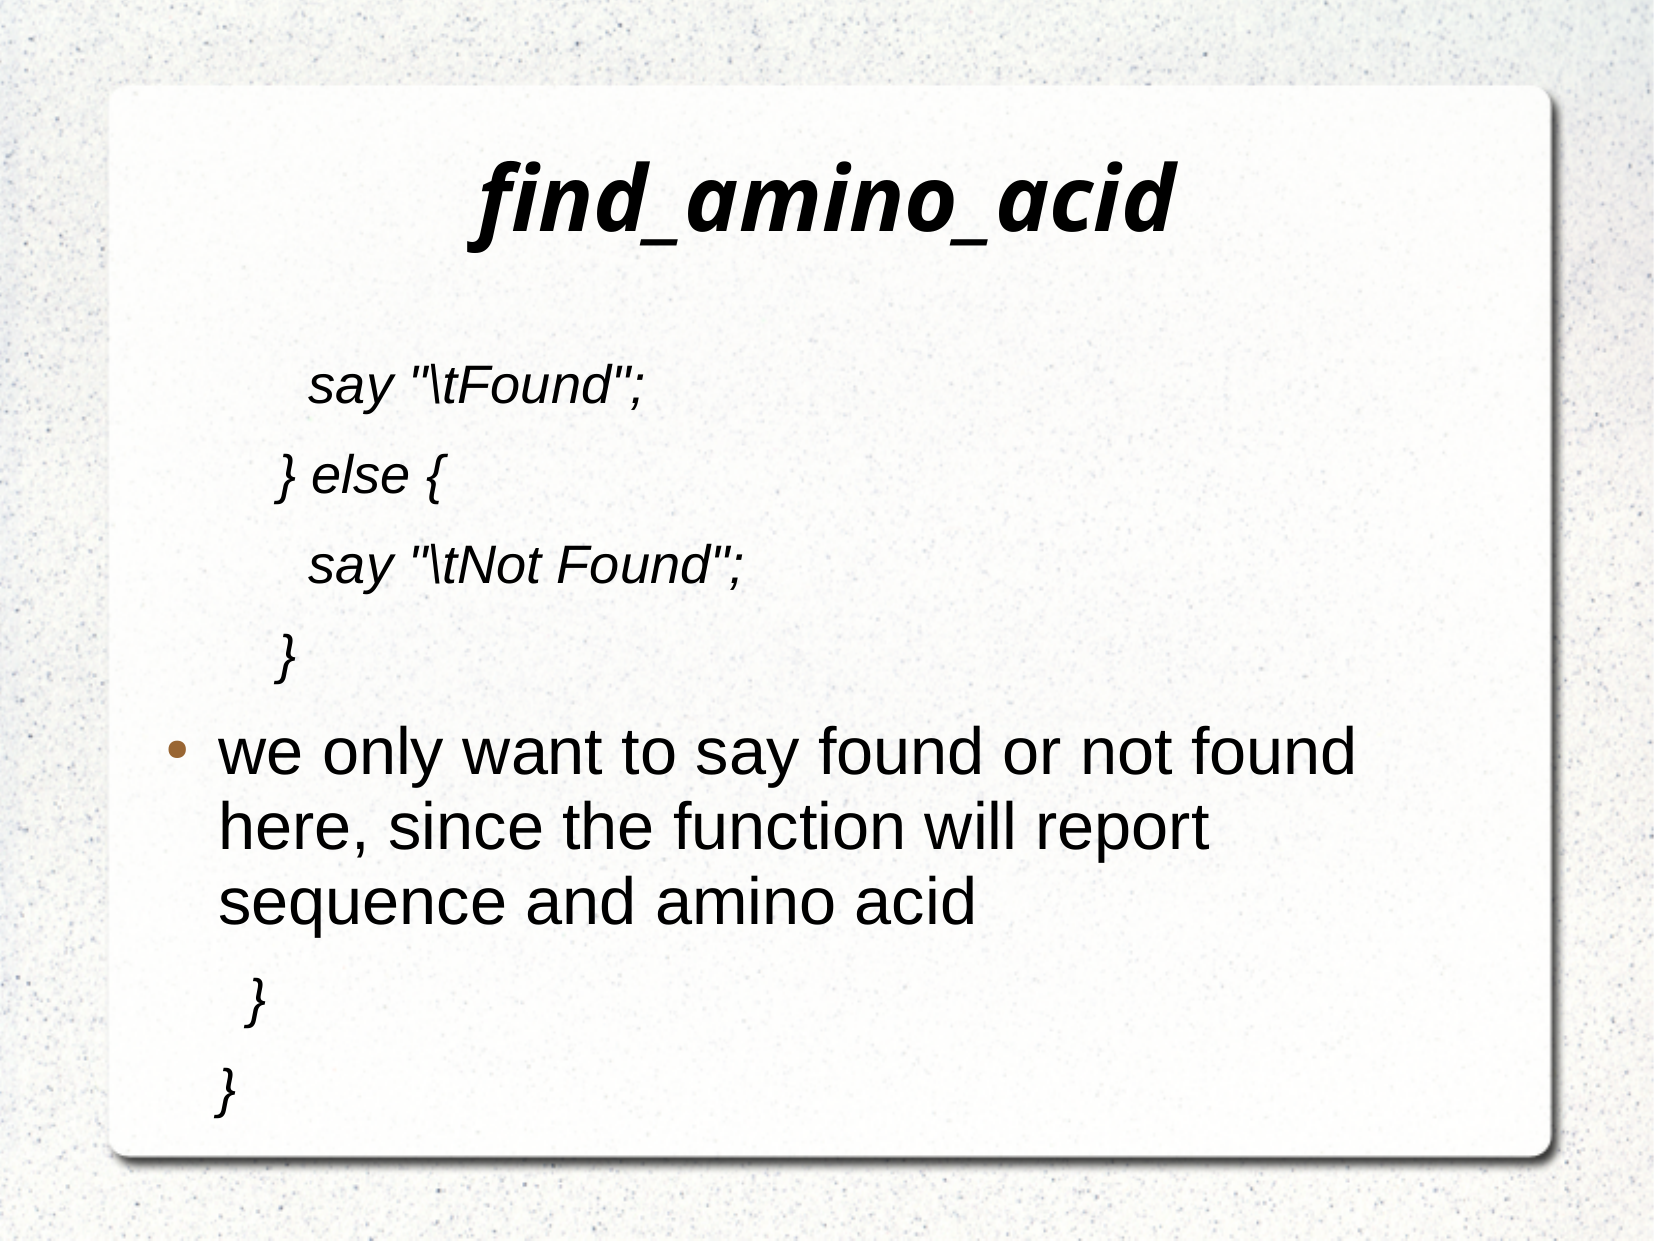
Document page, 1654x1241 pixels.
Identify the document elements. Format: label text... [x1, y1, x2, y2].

list say "\tFound"; } else { say "\tNot Found"; } we only want to say found or not found here, since the function will report sequence and amino acid } } [147, 354, 1506, 1119]
title find_amino_acid [118, 96, 1536, 296]
picture [0, 0, 1654, 1241]
